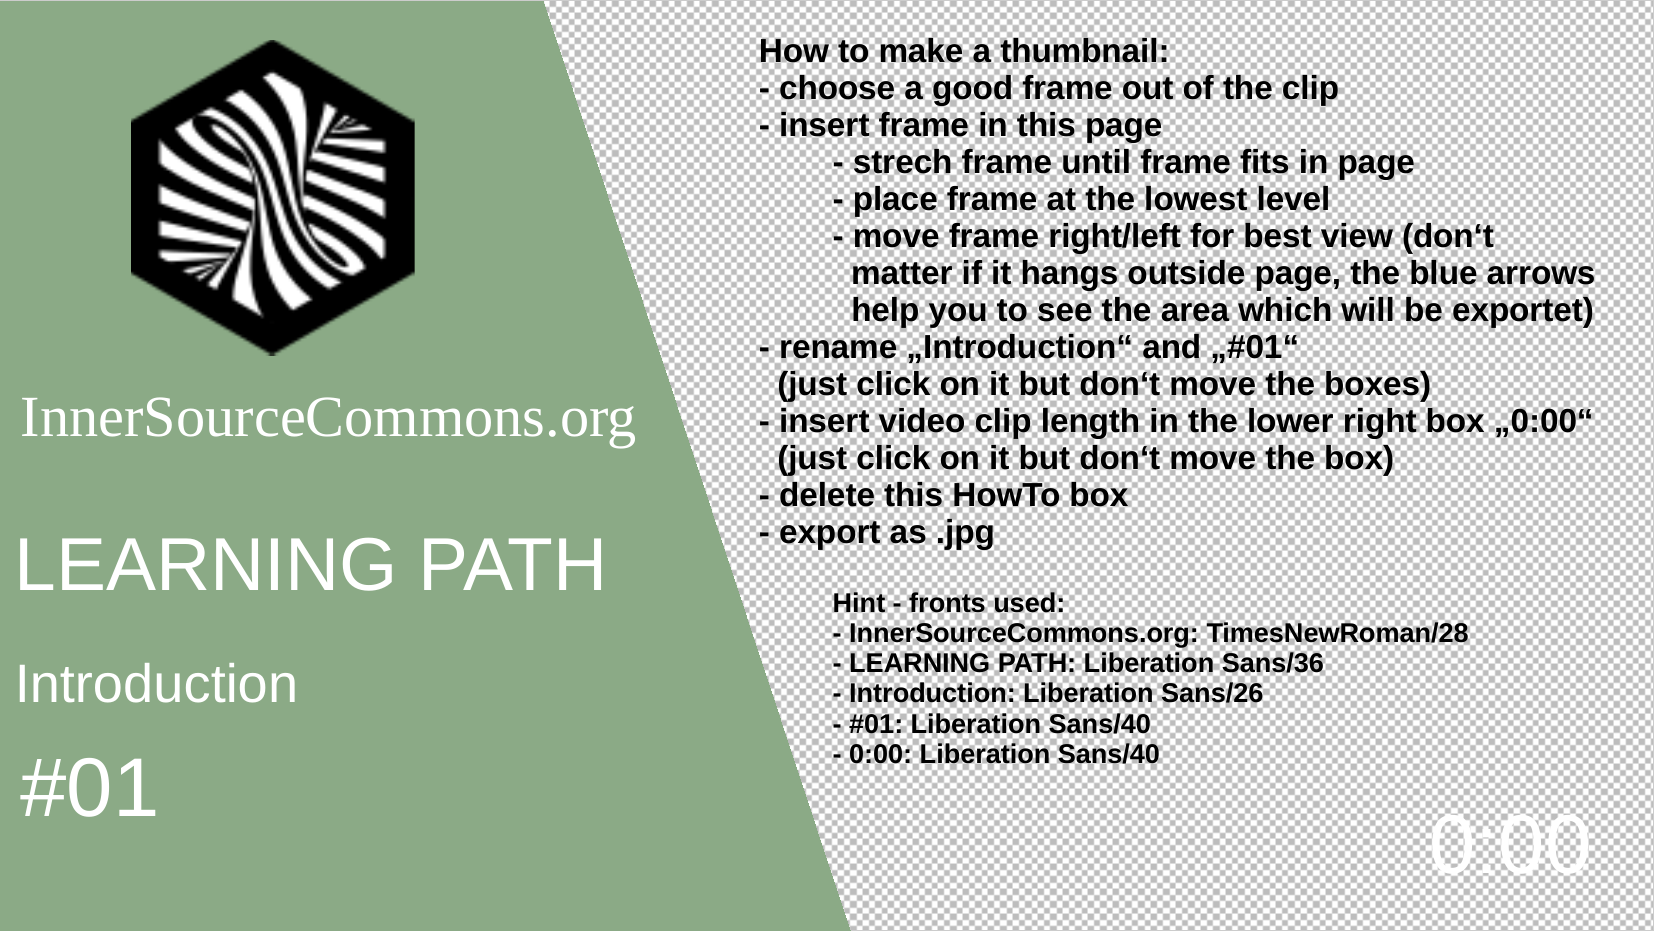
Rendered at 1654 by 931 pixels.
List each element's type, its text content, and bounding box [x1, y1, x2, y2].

text_box InnerSourceCommons.org [5, 376, 703, 462]
text_box [0, 1, 851, 931]
text_box How to make a thumbnail: - choose a good frame out of the clip - insert frame in this page - strech frame until frame fits in page - place frame at the lowest level - move frame right/left for best view (don‘t matter if it hangs outside page, the blue arrows help you to see the area which will be exportet) - rename „Introduction“ and „#01“ (just click on it but don‘t move the boxes) - insert video clip length in the lower right box „0:00“ (just click on it but don‘t move the box) - delete this HowTo box - export as .jpg Hint - fronts used: - InnerSourceCommons.org: TimesNewRoman/28 - LEARNING PATH: Liberation Sans/36 - Introduction: Liberation Sans/26 - #01: Liberation Sans/40 - 0:00: Liberation Sans/40 [744, 24, 1654, 777]
text_box 0:00 [1275, 790, 1607, 899]
text_box Introduction [0, 646, 721, 722]
text_box LEARNING PATH [0, 514, 650, 622]
text_box #01 [5, 733, 562, 842]
picture [129, 39, 415, 356]
